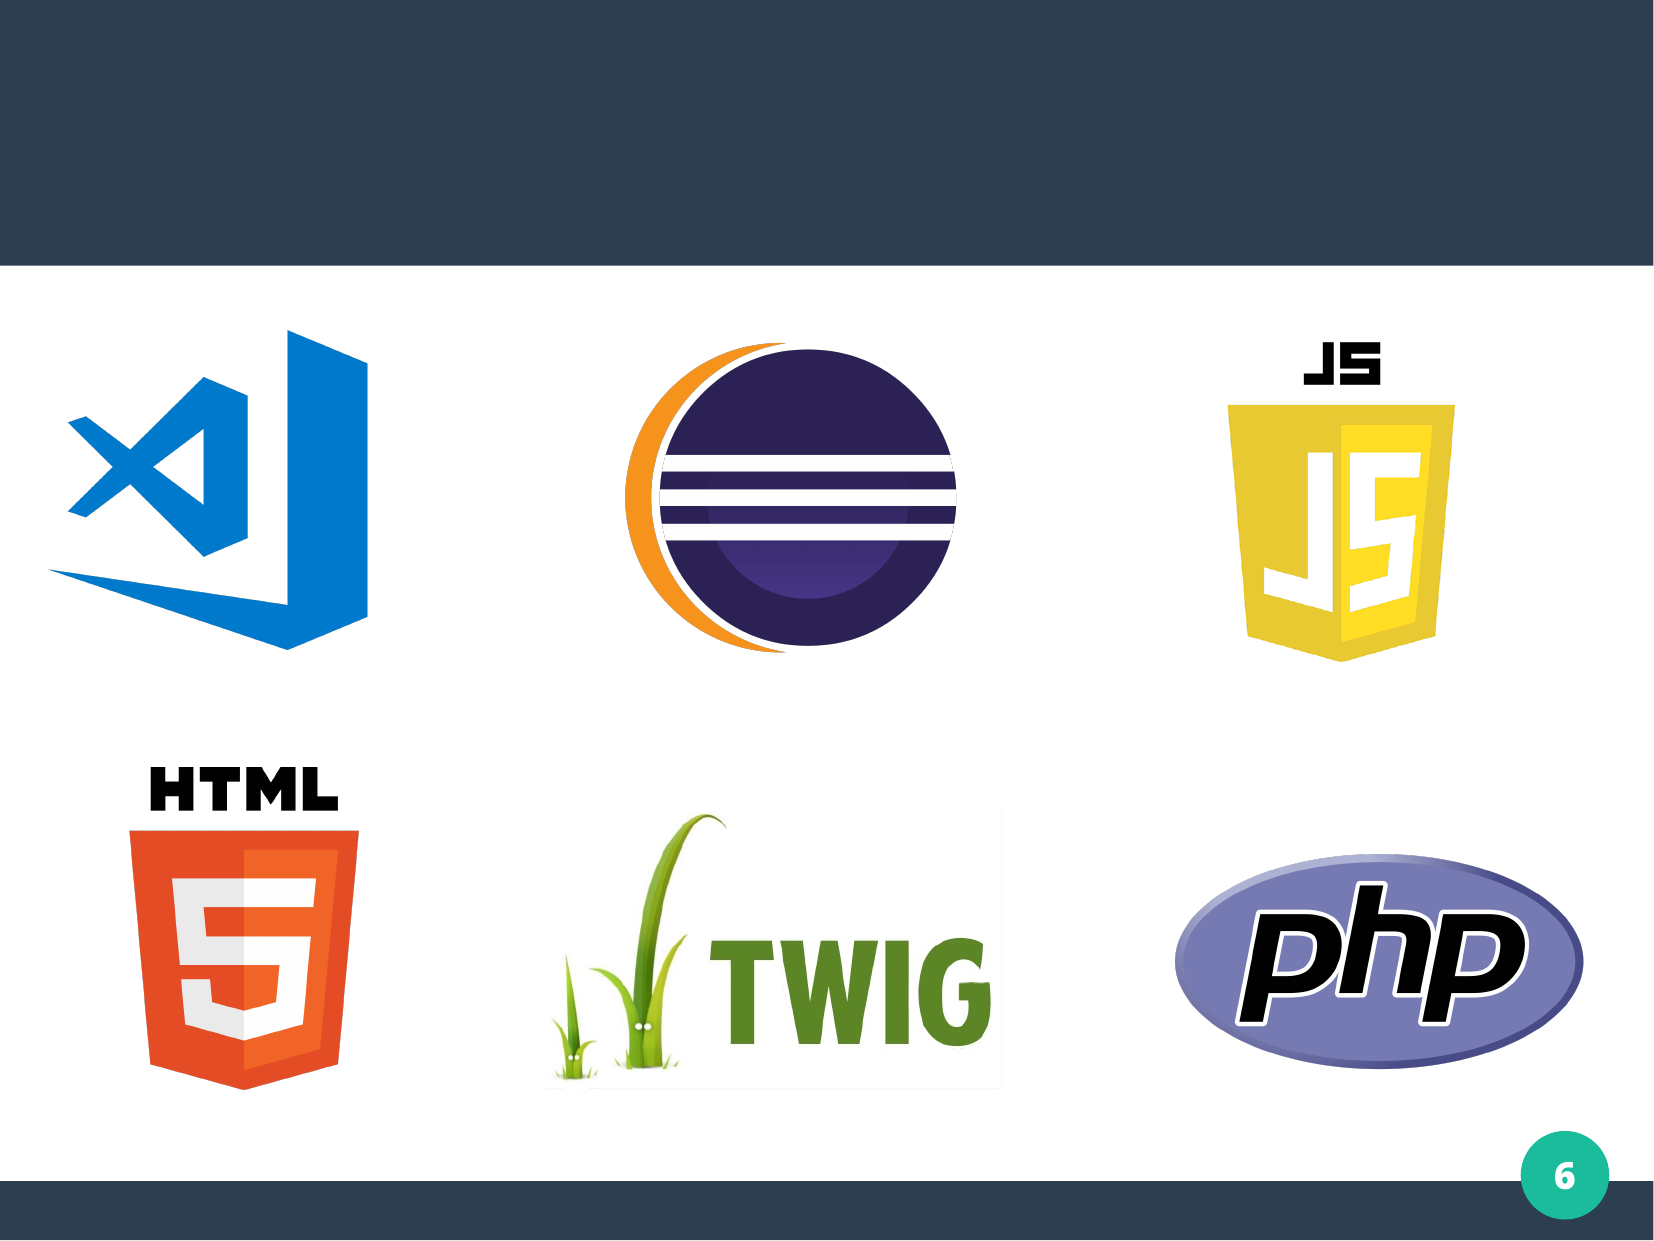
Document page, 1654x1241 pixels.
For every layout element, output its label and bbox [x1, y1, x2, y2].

picture [82, 767, 406, 1091]
picture [1169, 848, 1589, 1075]
picture [1181, 342, 1501, 662]
picture [47, 330, 368, 650]
picture [625, 342, 957, 653]
picture [543, 803, 1002, 1089]
